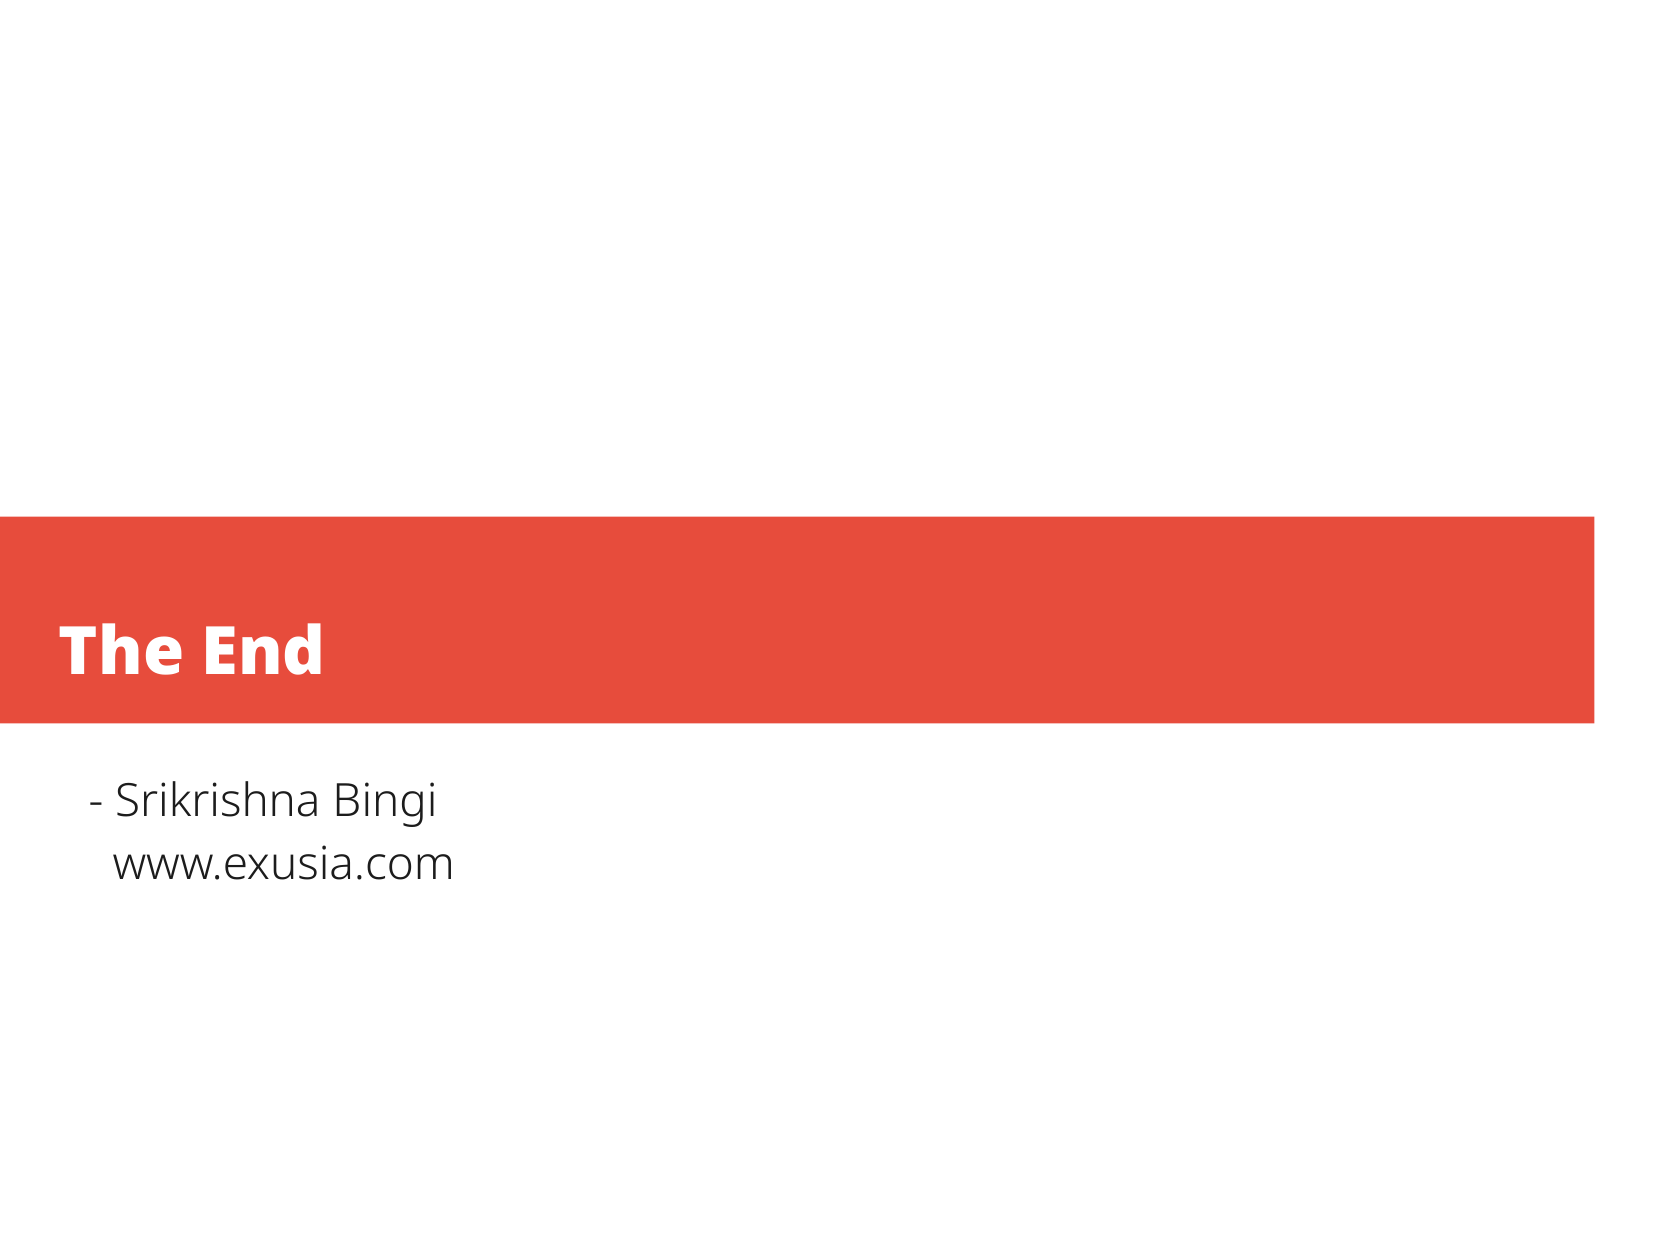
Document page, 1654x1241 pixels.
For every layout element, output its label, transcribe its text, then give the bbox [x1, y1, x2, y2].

subtitle - Srikrishna Bingi www.exusia.com [88, 767, 1595, 1182]
title The End [59, 546, 1595, 694]
